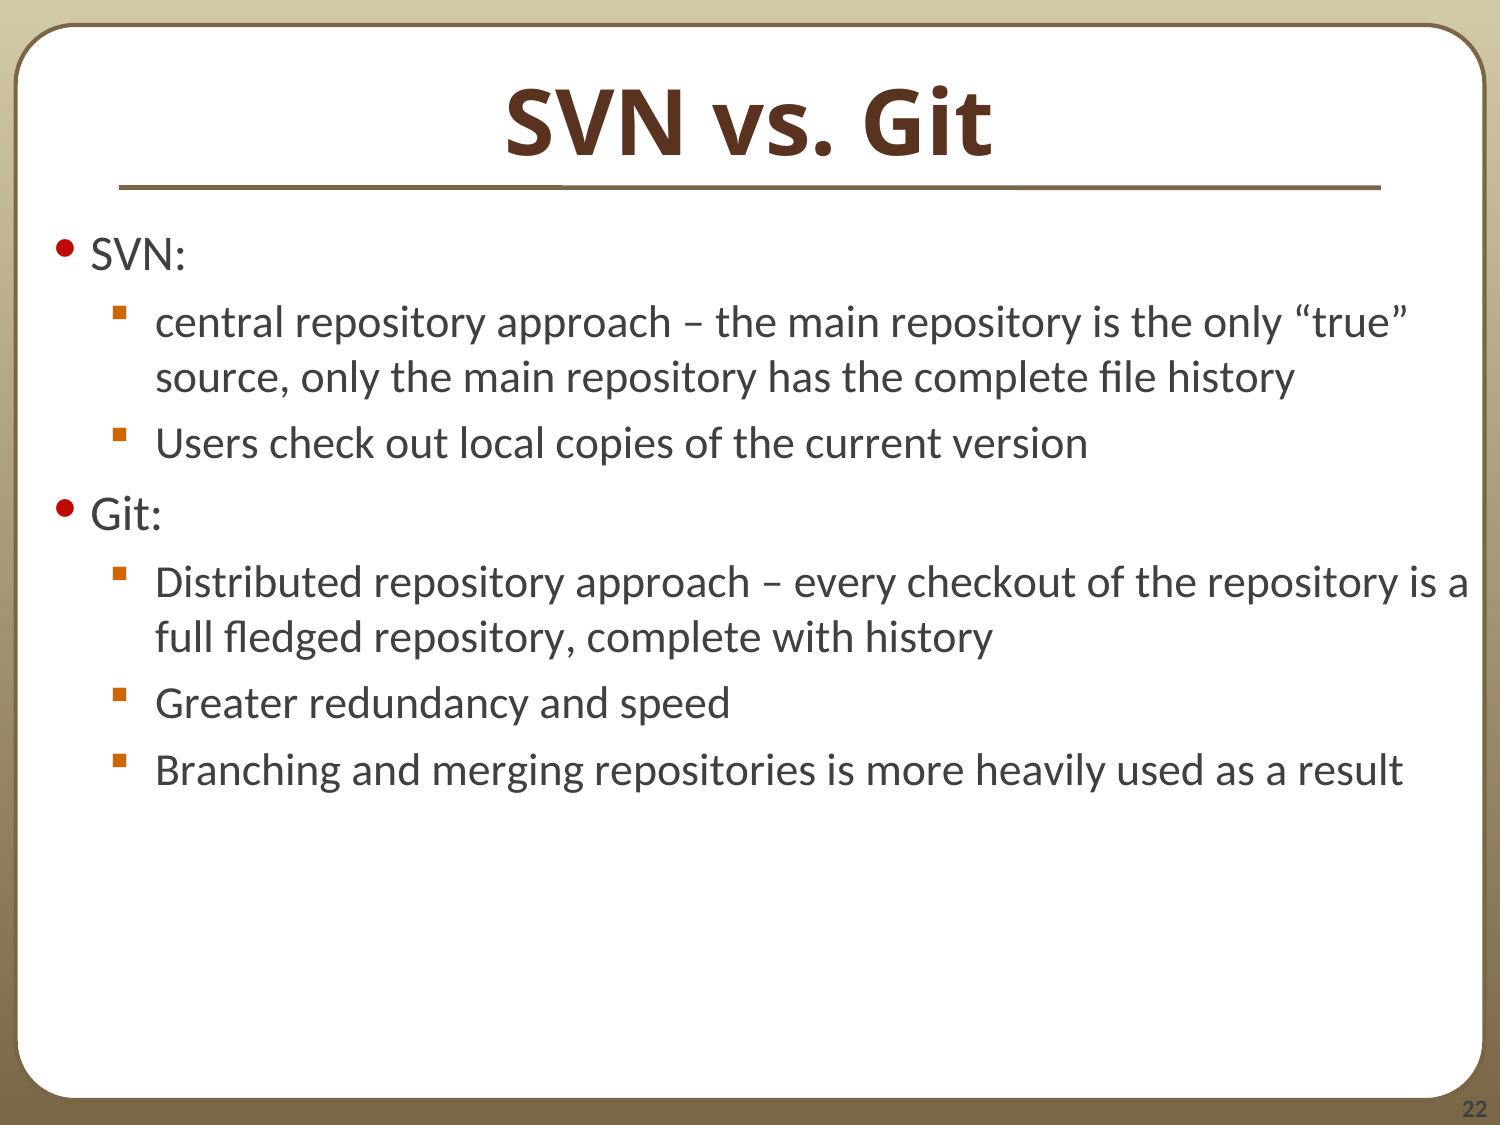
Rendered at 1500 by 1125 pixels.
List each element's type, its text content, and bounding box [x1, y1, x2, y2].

title SVN vs. Git [0, 24, 1500, 212]
list SVN: central repository approach – the main repository is the only “true” source, only the main repository has the complete file history Users check out local copies of the current version Git: Distributed repository approach – every checkout of the repository is a full fledged repository, complete with history Greater redundancy and speed Branching and merging repositories is more heavily used as a result [0, 212, 1500, 1125]
